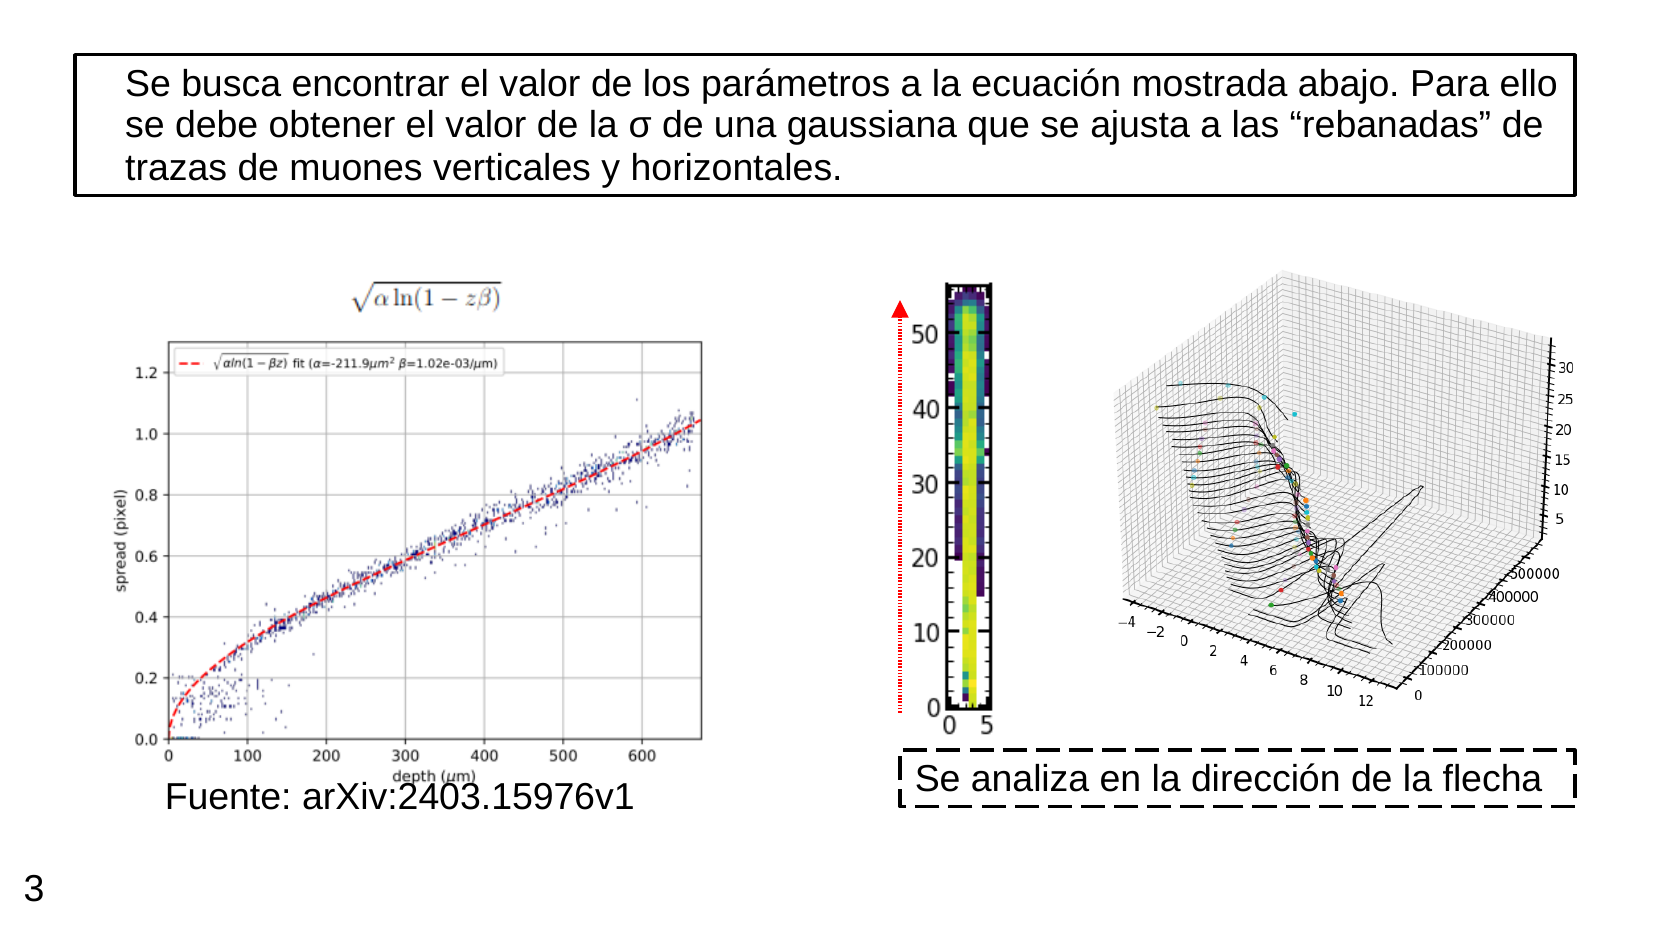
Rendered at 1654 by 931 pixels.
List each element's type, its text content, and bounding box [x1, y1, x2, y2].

text_box Fuente: arXiv:2403.15976v1 [150, 768, 676, 826]
picture [900, 275, 1005, 750]
text_box <number> [8, 860, 638, 931]
picture [101, 262, 713, 788]
picture [1080, 226, 1581, 725]
text_box Se analiza en la dirección de la flecha [900, 750, 1576, 807]
text_box Se busca encontrar el valor de los parámetros a la ecuación mostrada abajo. Para ello se debe obtener el valor de la σ de una gaussiana que se ajusta a las “rebanadas” de trazas de muones verticales y horizontales. [75, 54, 1576, 196]
